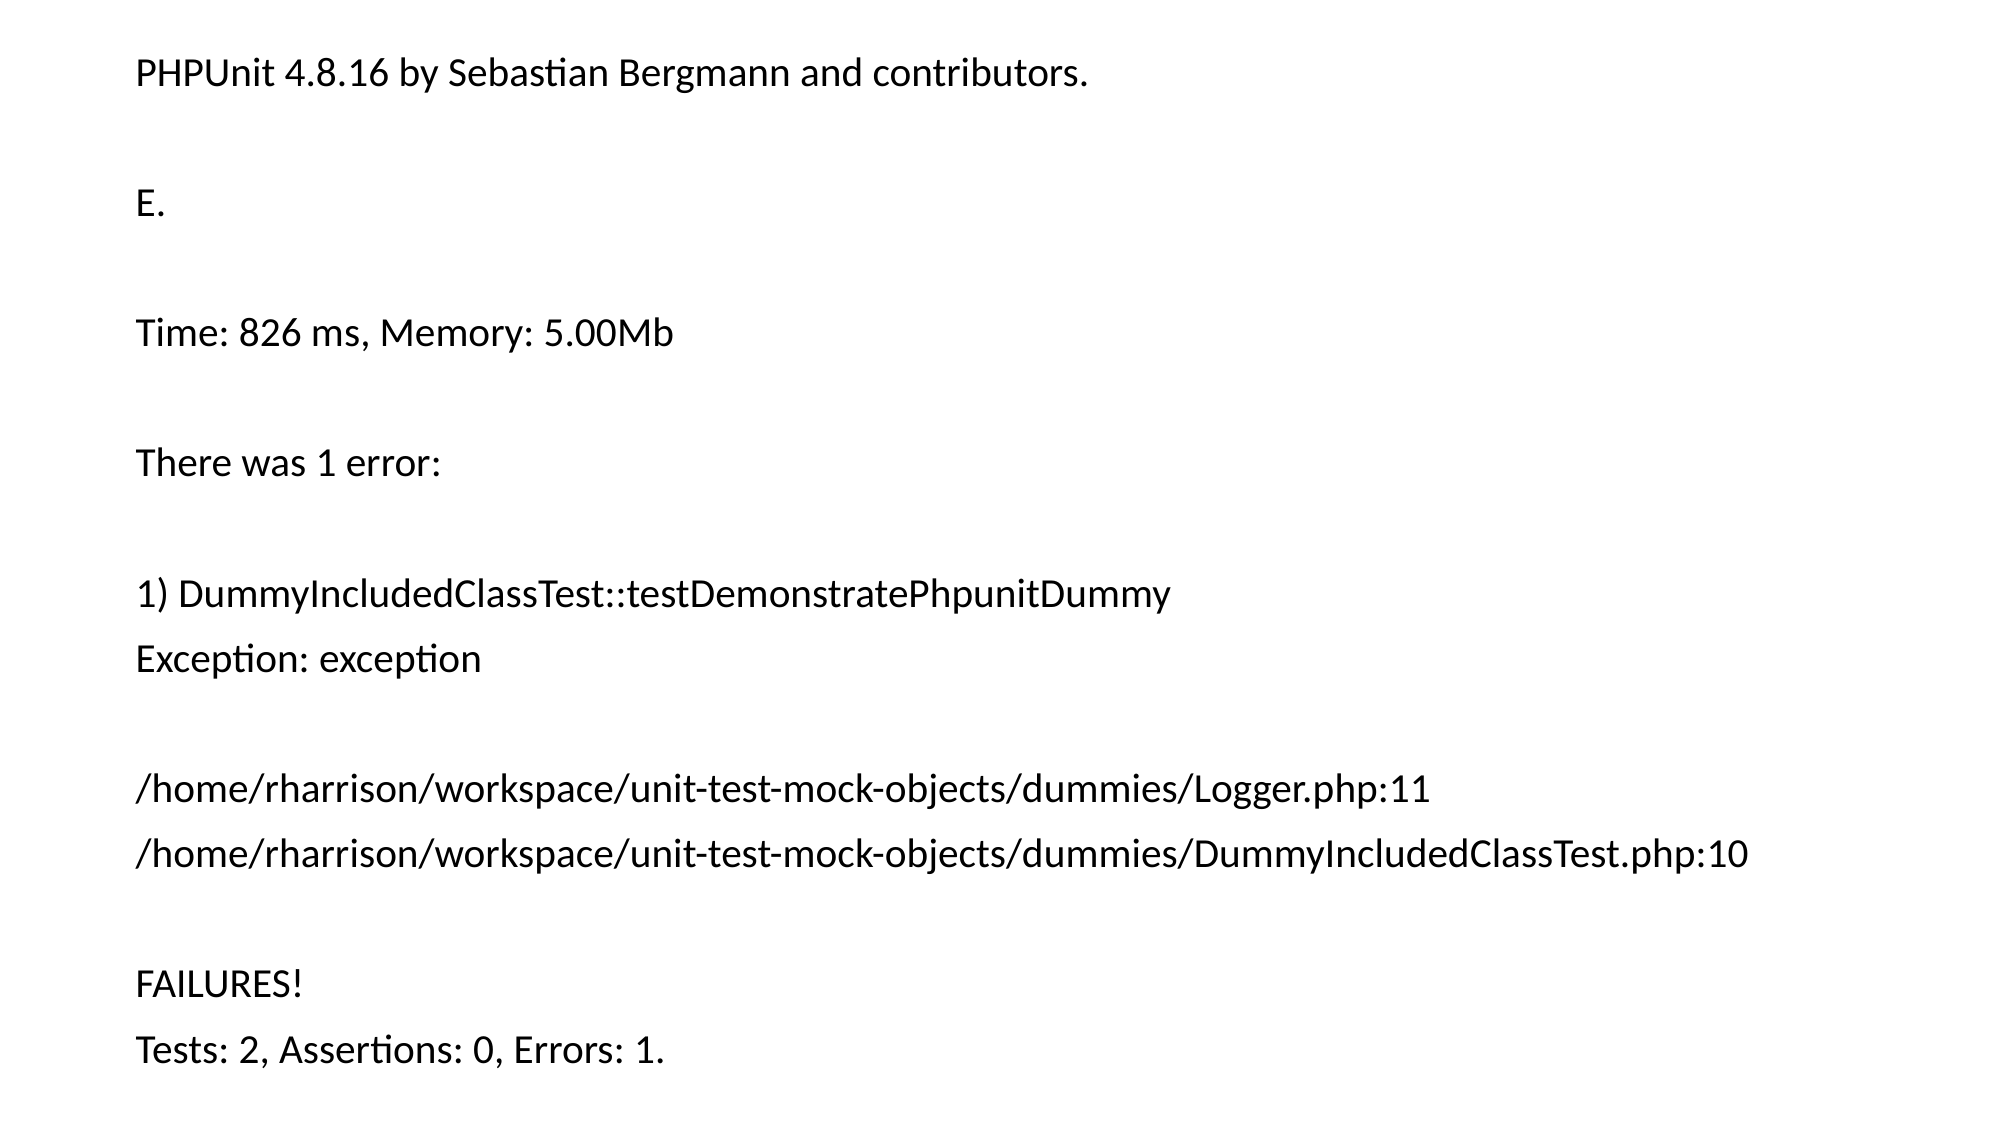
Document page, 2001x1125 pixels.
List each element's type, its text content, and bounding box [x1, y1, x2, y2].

list PHPUnit 4.8.16 by Sebastian Bergmann and contributors. E. Time: 826 ms, Memory: 5.00Mb There was 1 error: 1) DummyIncludedClassTest::testDemonstratePhpunitDummy Exception: exception /home/rharrison/workspace/unit-test-mock-objects/dummies/Logger.php:11 /home/rharrison/workspace/unit-test-mock-objects/dummies/DummyIncludedClassTest.php:10 FAILURES! Tests: 2, Assertions: 0, Errors: 1. [120, 42, 1894, 1085]
